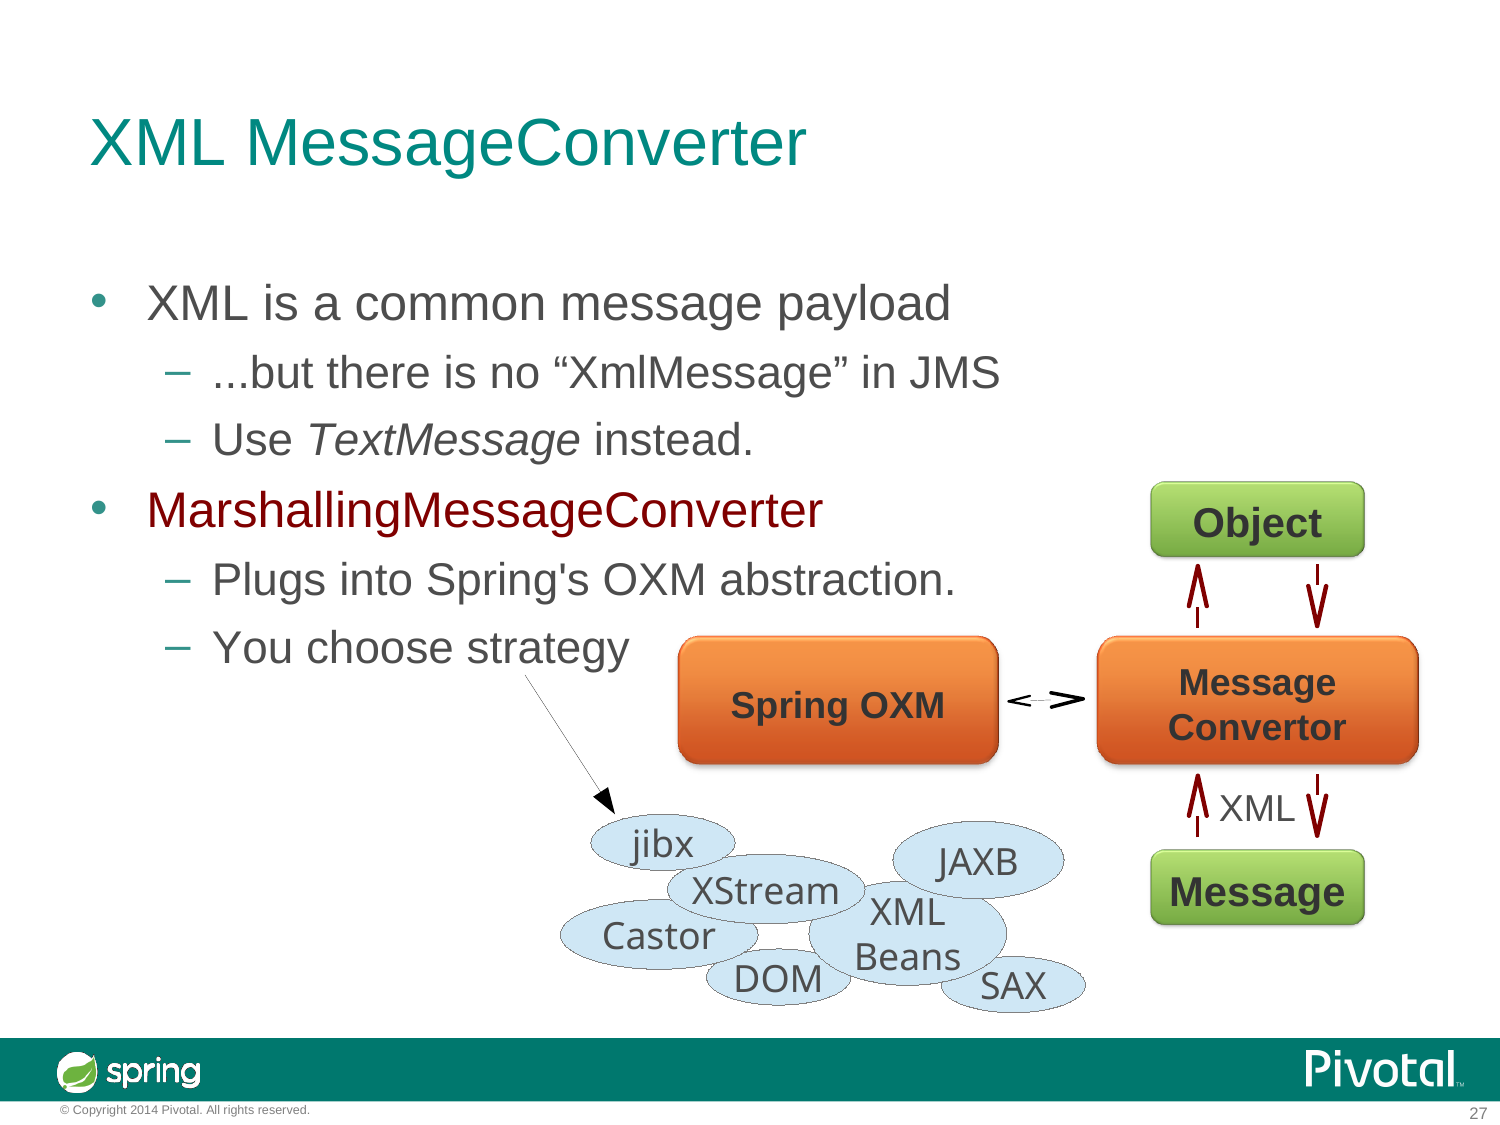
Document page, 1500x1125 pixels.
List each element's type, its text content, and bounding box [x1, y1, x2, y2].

picture [1088, 629, 1427, 777]
text_box Castor [560, 899, 759, 970]
picture [1145, 846, 1370, 933]
text_box JAXB [892, 821, 1065, 899]
picture [1306, 1050, 1464, 1087]
text_box XML [1204, 776, 1311, 841]
picture [1145, 478, 1370, 564]
text_box jibx [590, 814, 736, 871]
picture [669, 629, 1007, 777]
title XML MessageConverter [75, 44, 1426, 233]
text_box XStream [667, 854, 866, 924]
picture [32, 1041, 210, 1103]
list XML is a common message payload ...but there is no “XmlMessage” in JMS Use TextMessage instead. MarshallingMessageConverter Plugs into Spring's OXM abstraction. You choose strategy [75, 262, 1426, 1005]
text_box XML Beans [808, 881, 1007, 986]
text_box SAX [963, 1005, 1064, 1013]
